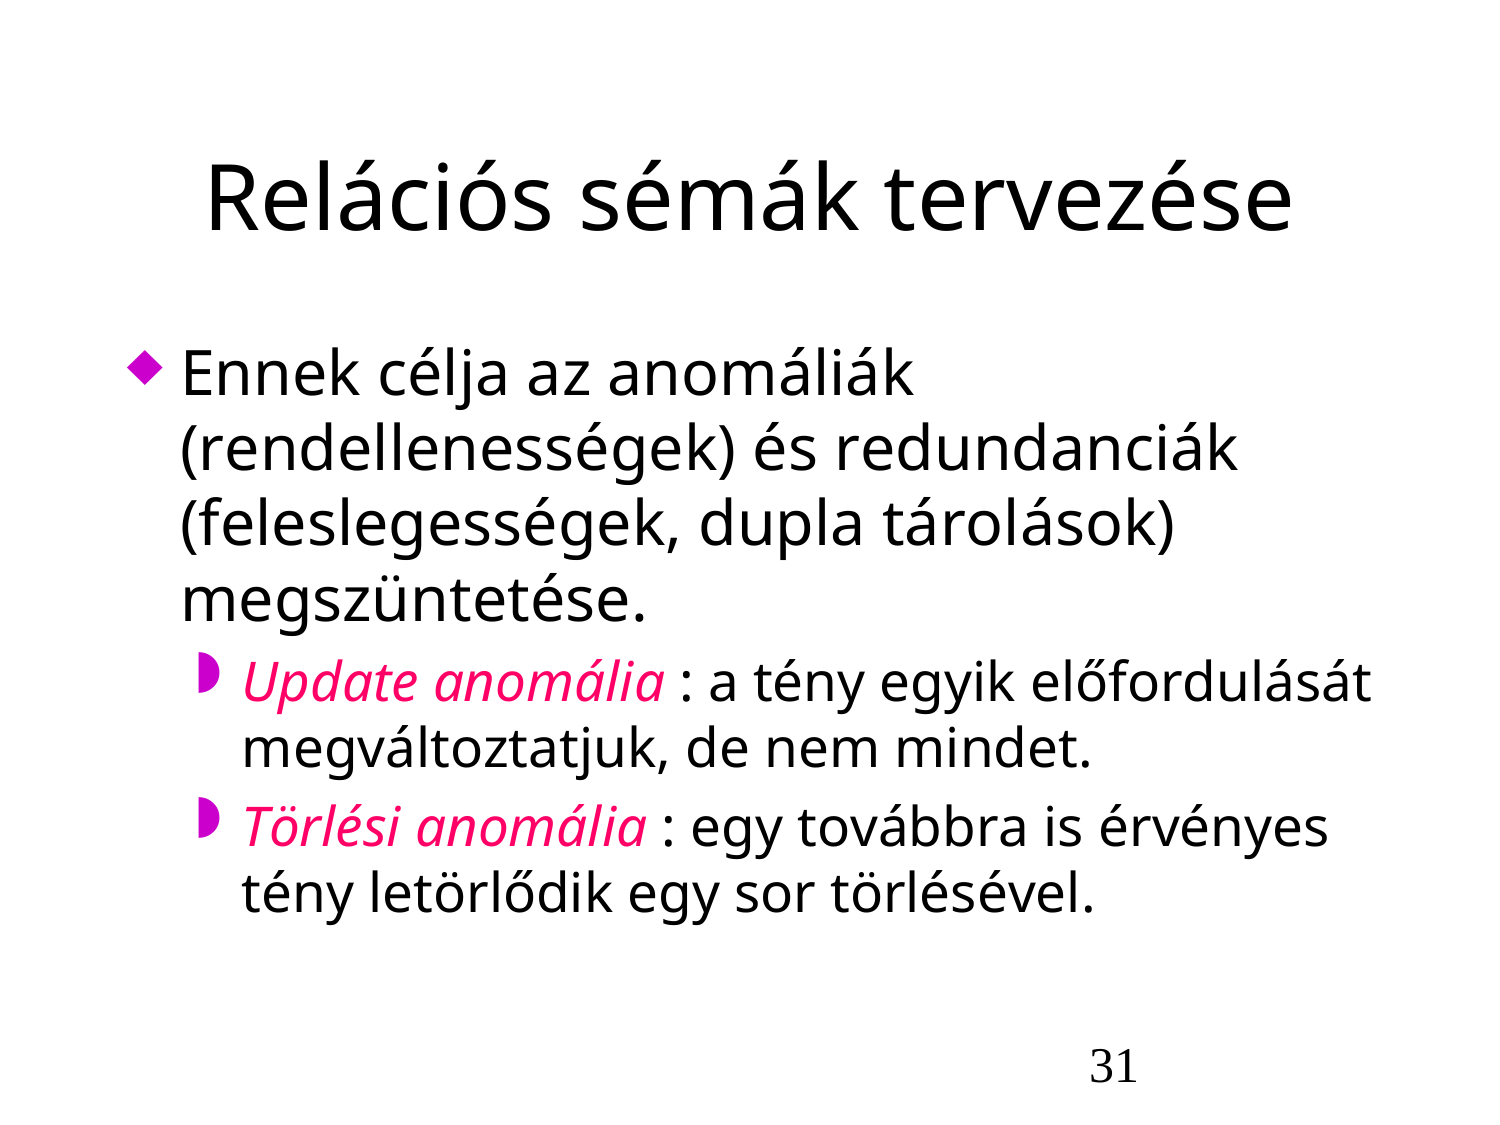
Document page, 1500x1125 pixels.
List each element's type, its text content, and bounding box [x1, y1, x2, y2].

list Ennek célja az anomáliák (rendellenességek) és redundanciák (feleslegességek, dupla tárolások) megszüntetése. Update anomália : a tény egyik előfordulását megváltoztatjuk, de nem mindet. Törlési anomália : egy továbbra is érvényes tény letörlődik egy sor törlésével. [112, 324, 1388, 1000]
title Relációs sémák tervezése [112, 99, 1388, 288]
